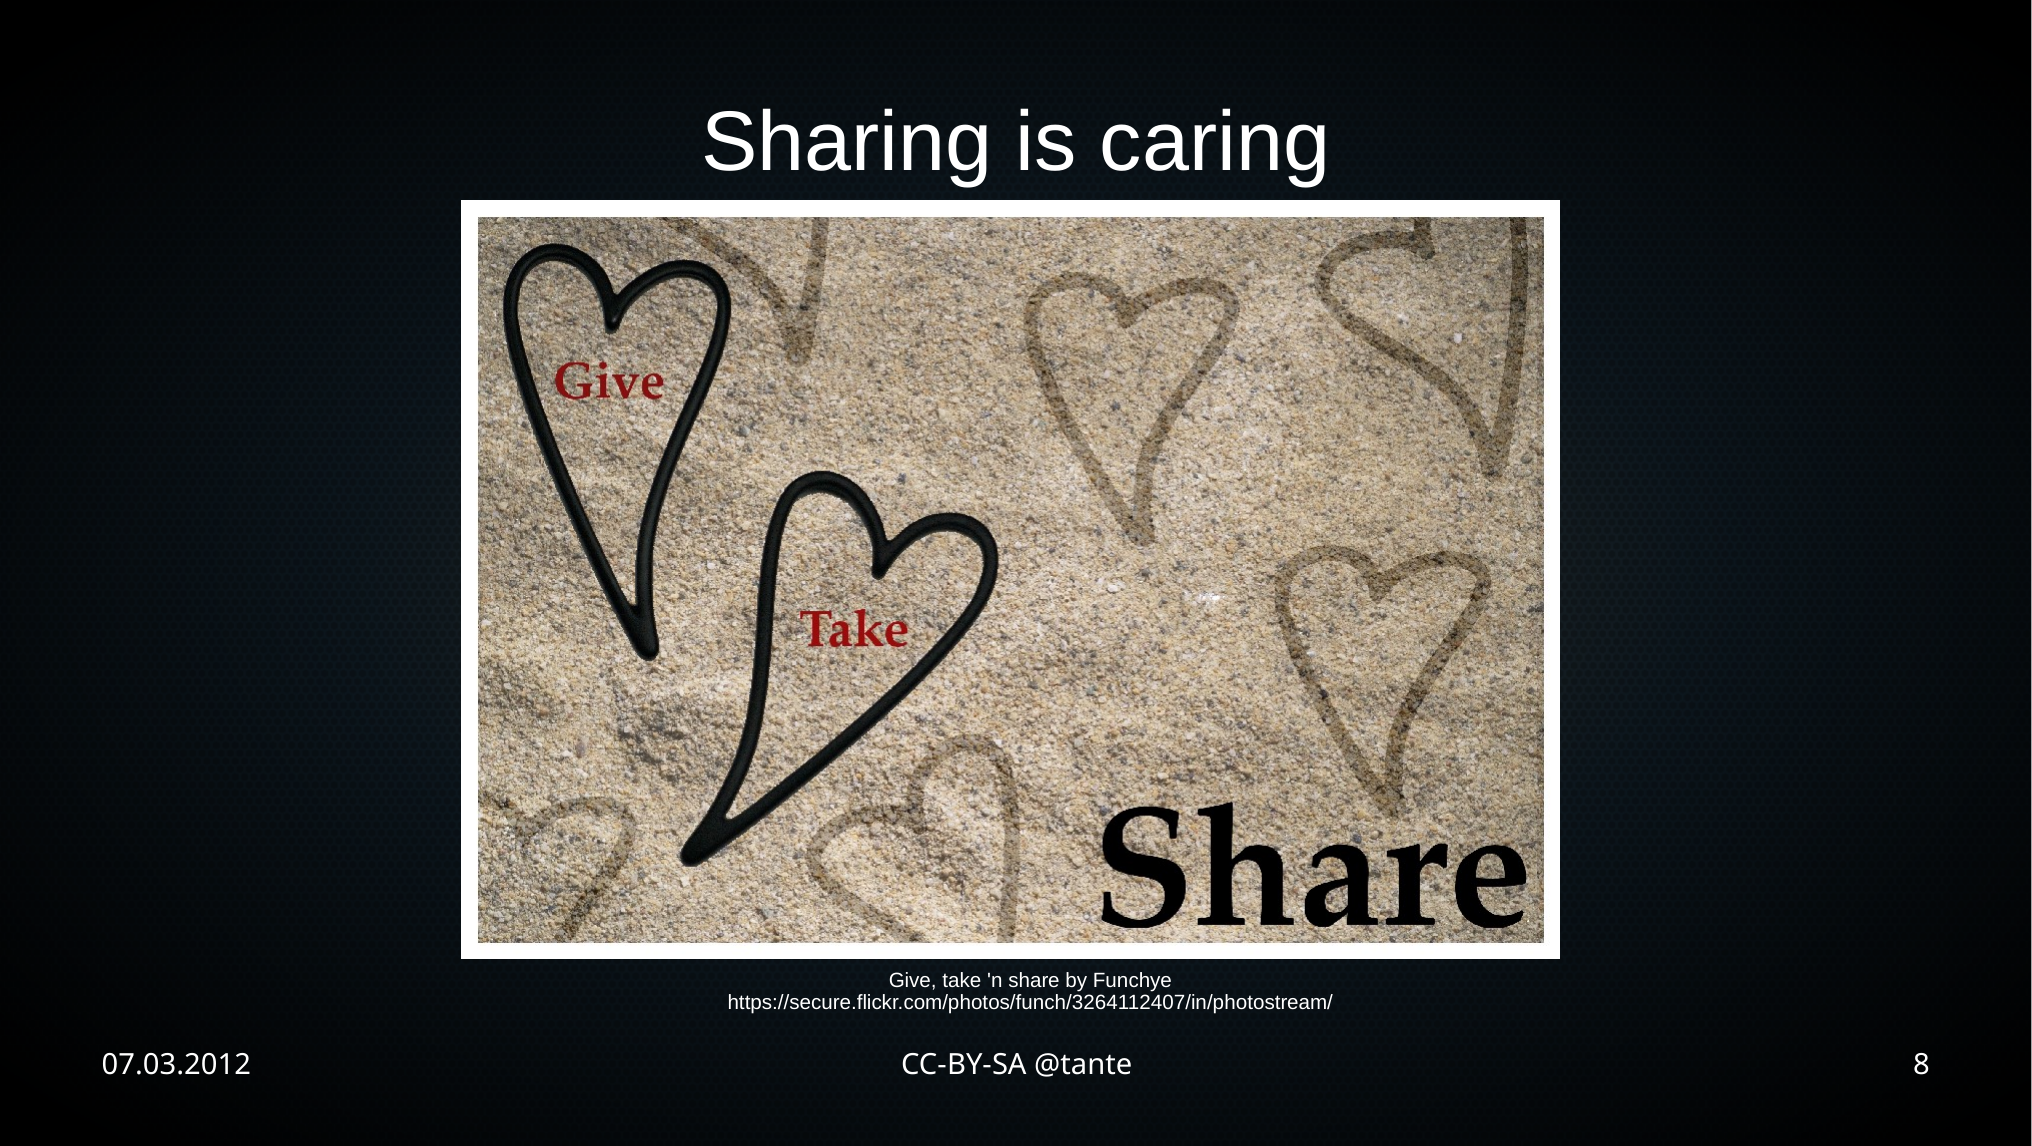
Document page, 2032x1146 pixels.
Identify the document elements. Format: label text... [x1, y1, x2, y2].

list Give, take 'n share by Funchye https://secure.flickr.com/photos/funch/3264112407/in/photostream/ [101, 268, 1890, 1025]
title Sharing is caring [101, 45, 1930, 237]
picture [0, 0, 2032, 1146]
